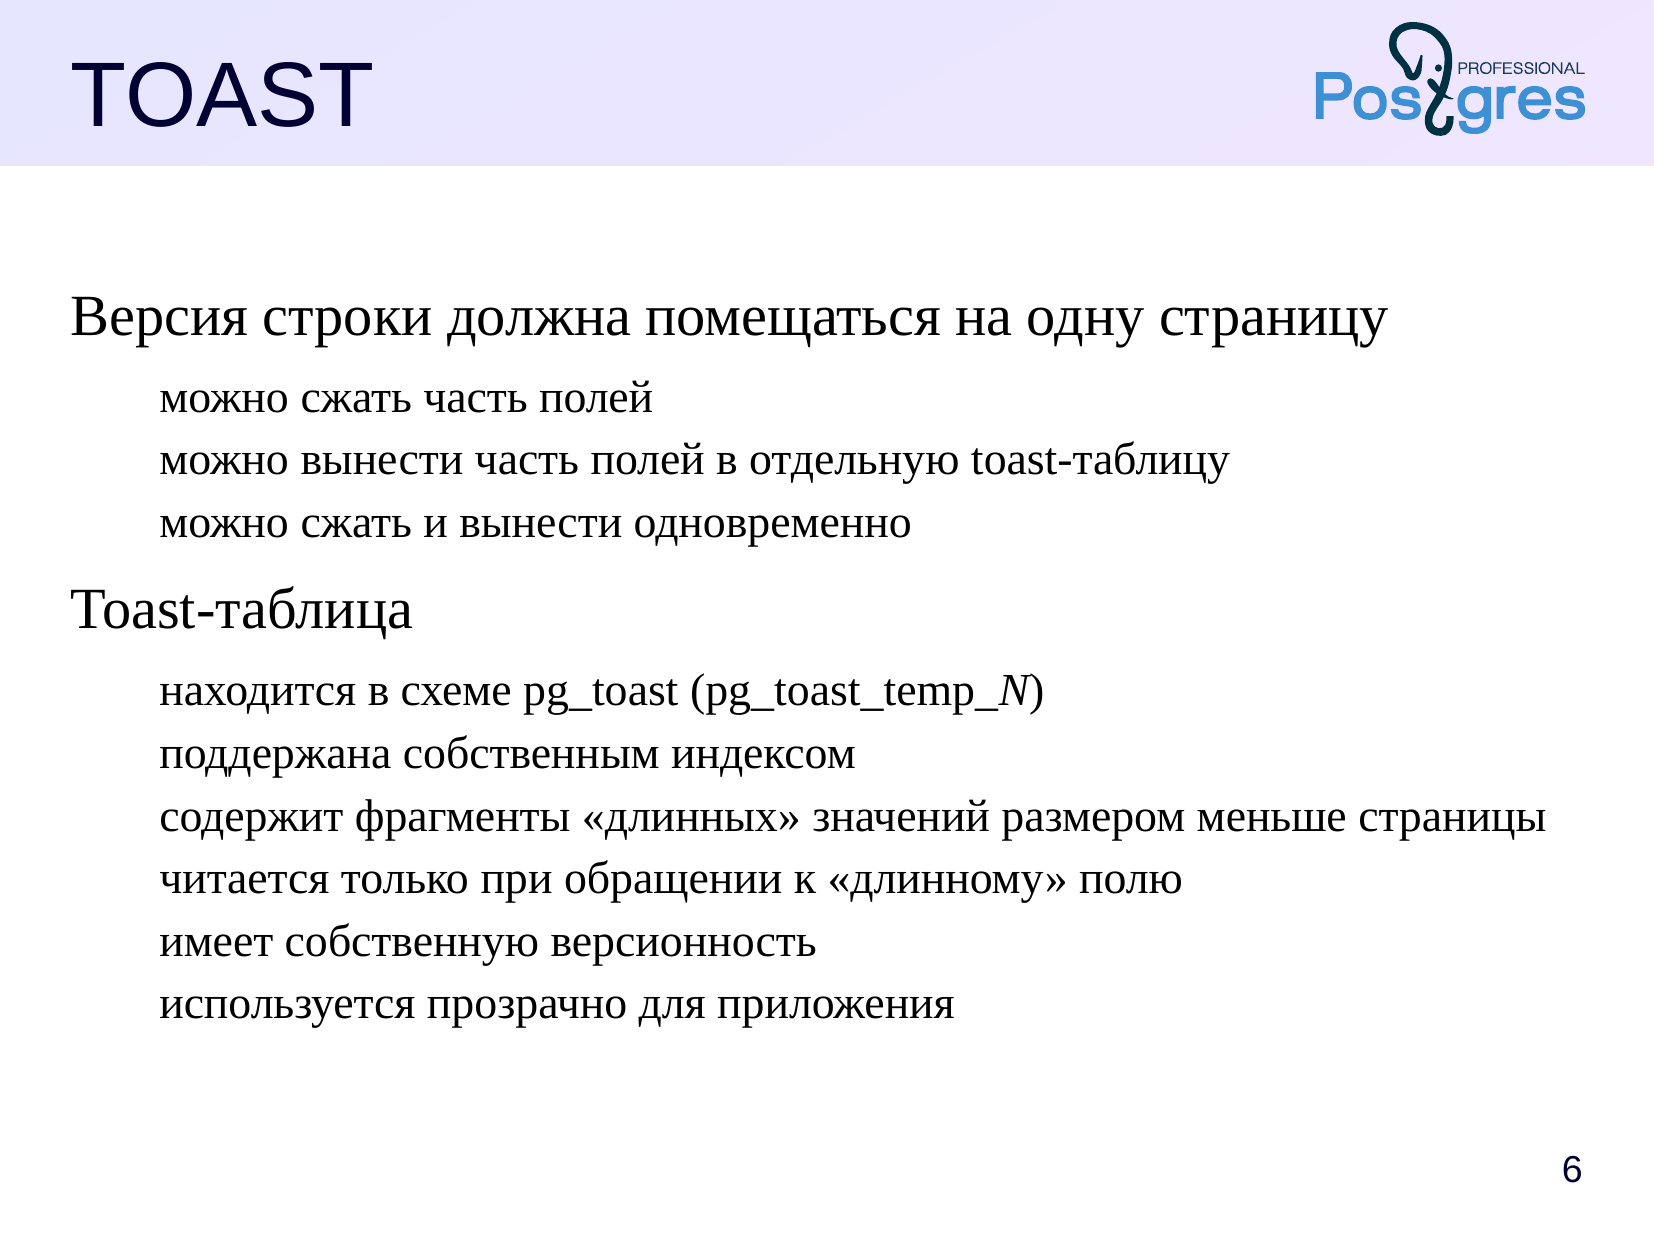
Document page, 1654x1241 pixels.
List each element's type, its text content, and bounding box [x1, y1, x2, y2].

list Версия строки должна помещаться на одну страницу можно сжать часть полей можно вынести часть полей в отдельную toast-таблицу можно сжать и вынести одновременно Toast-таблица находится в схеме pg_toast (pg_toast_temp_N) поддержана собственным индексом содержит фрагменты «длинных» значений размером меньше страницы читается только при обращении к «длинному» полю имеет собственную версионность используется прозрачно для приложения [70, 283, 1583, 1134]
title TOAST [70, 43, 1241, 147]
